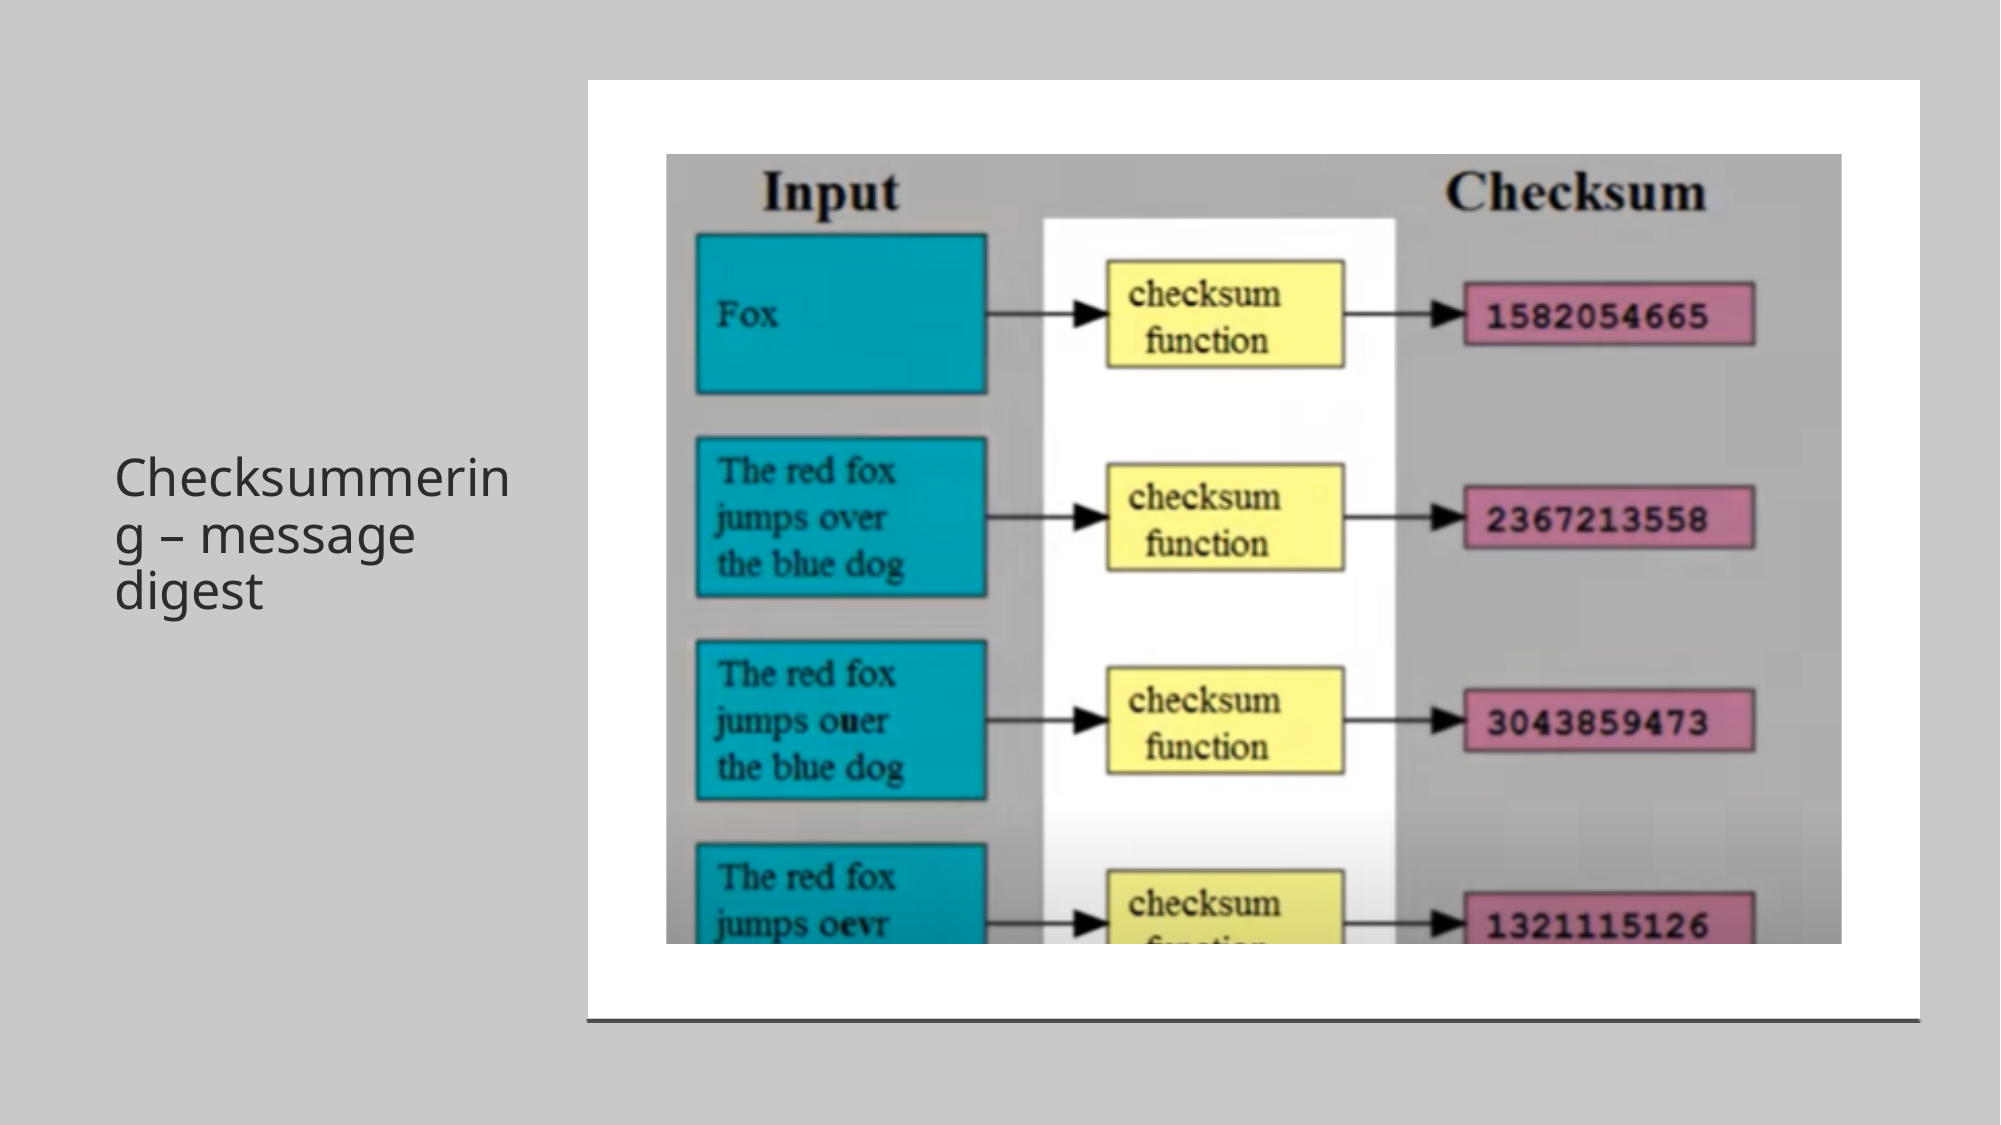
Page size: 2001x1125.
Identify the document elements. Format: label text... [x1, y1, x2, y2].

picture [666, 154, 1842, 944]
text_box [0, 0, 2000, 1125]
title Checksummering – message digest [99, 104, 528, 968]
